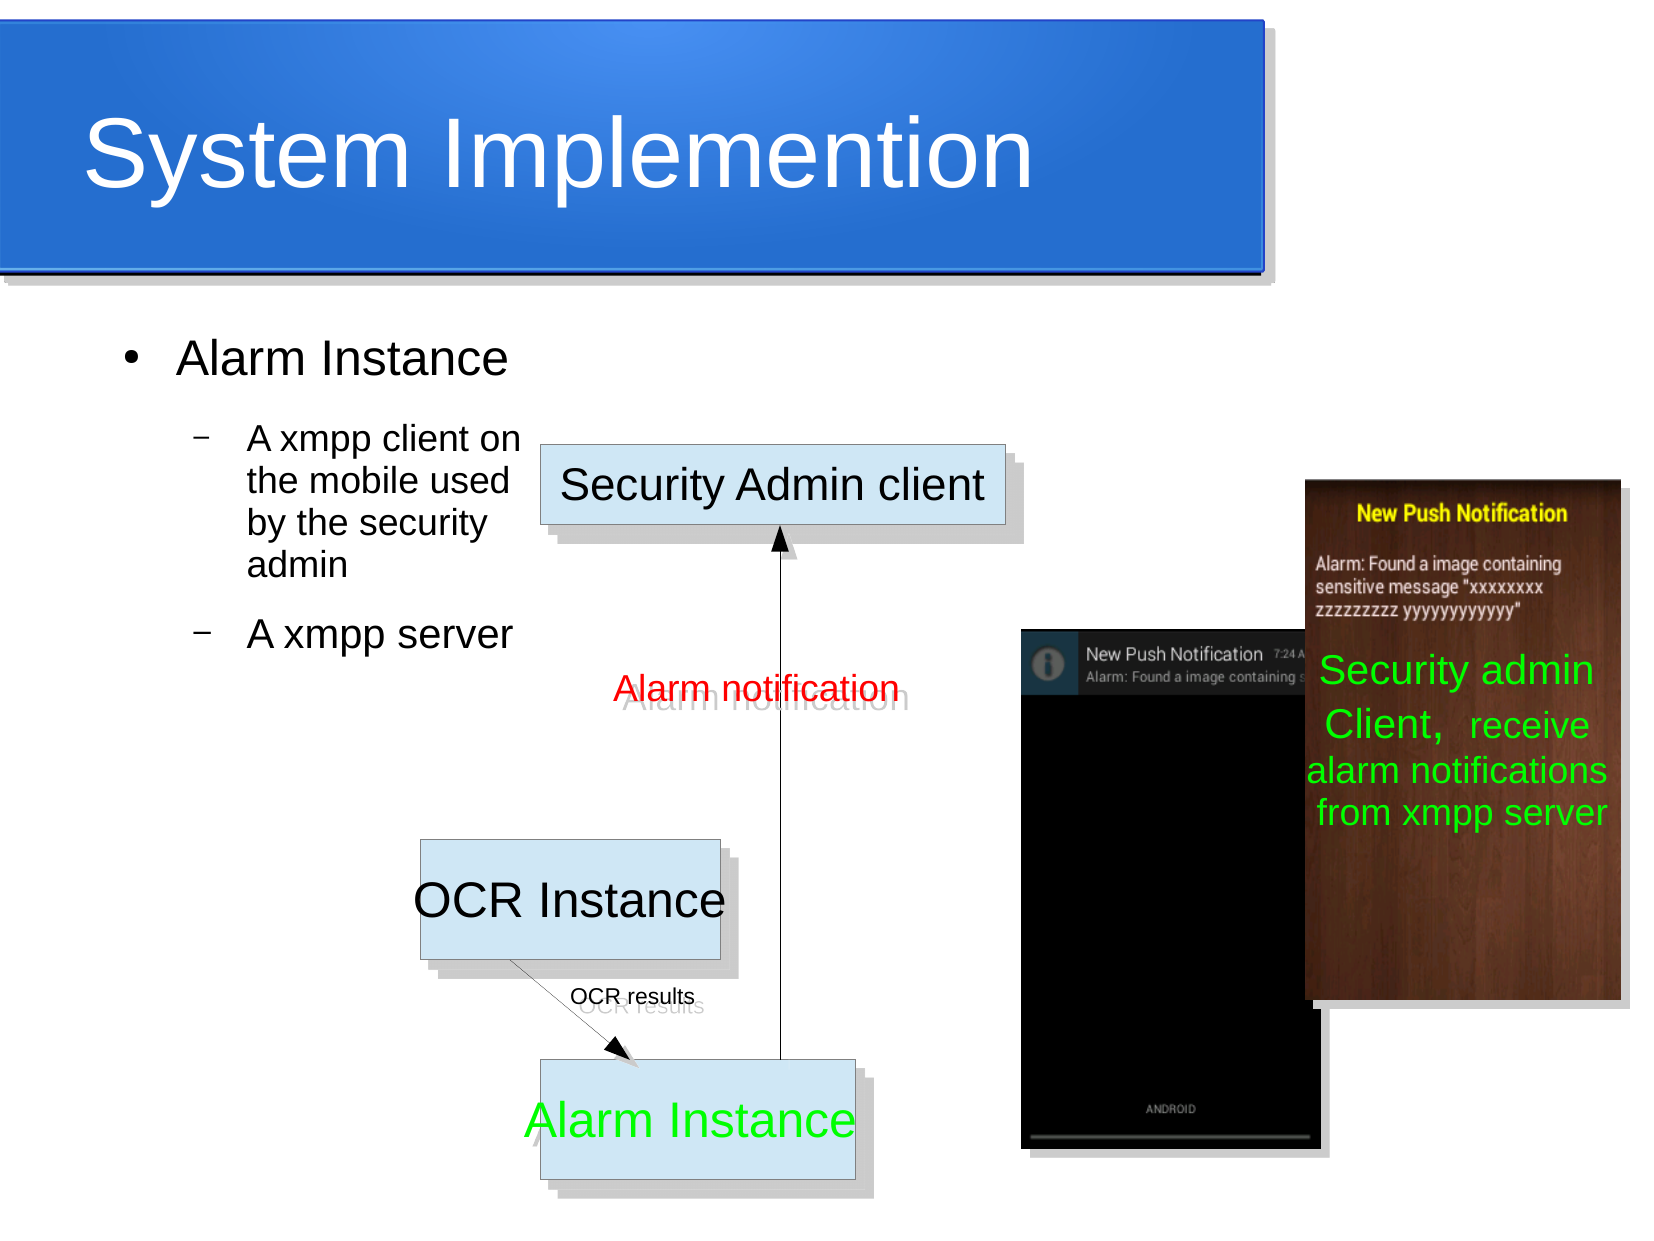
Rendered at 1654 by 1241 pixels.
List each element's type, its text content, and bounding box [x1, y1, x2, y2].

text_box OCR Instance [420, 839, 721, 960]
title System Implemention [82, 49, 1250, 257]
picture [1021, 479, 1621, 1149]
text_box Alarm Instance [540, 1059, 856, 1180]
text_box Security Admin client [540, 444, 1006, 525]
text_box OCR Instance [420, 886, 444, 914]
list Alarm Instance A xmpp client on the mobile used by the security admin A xmpp server [105, 330, 526, 1200]
text_box Alarm notification [598, 660, 916, 717]
text_box OCR results [540, 976, 726, 1041]
